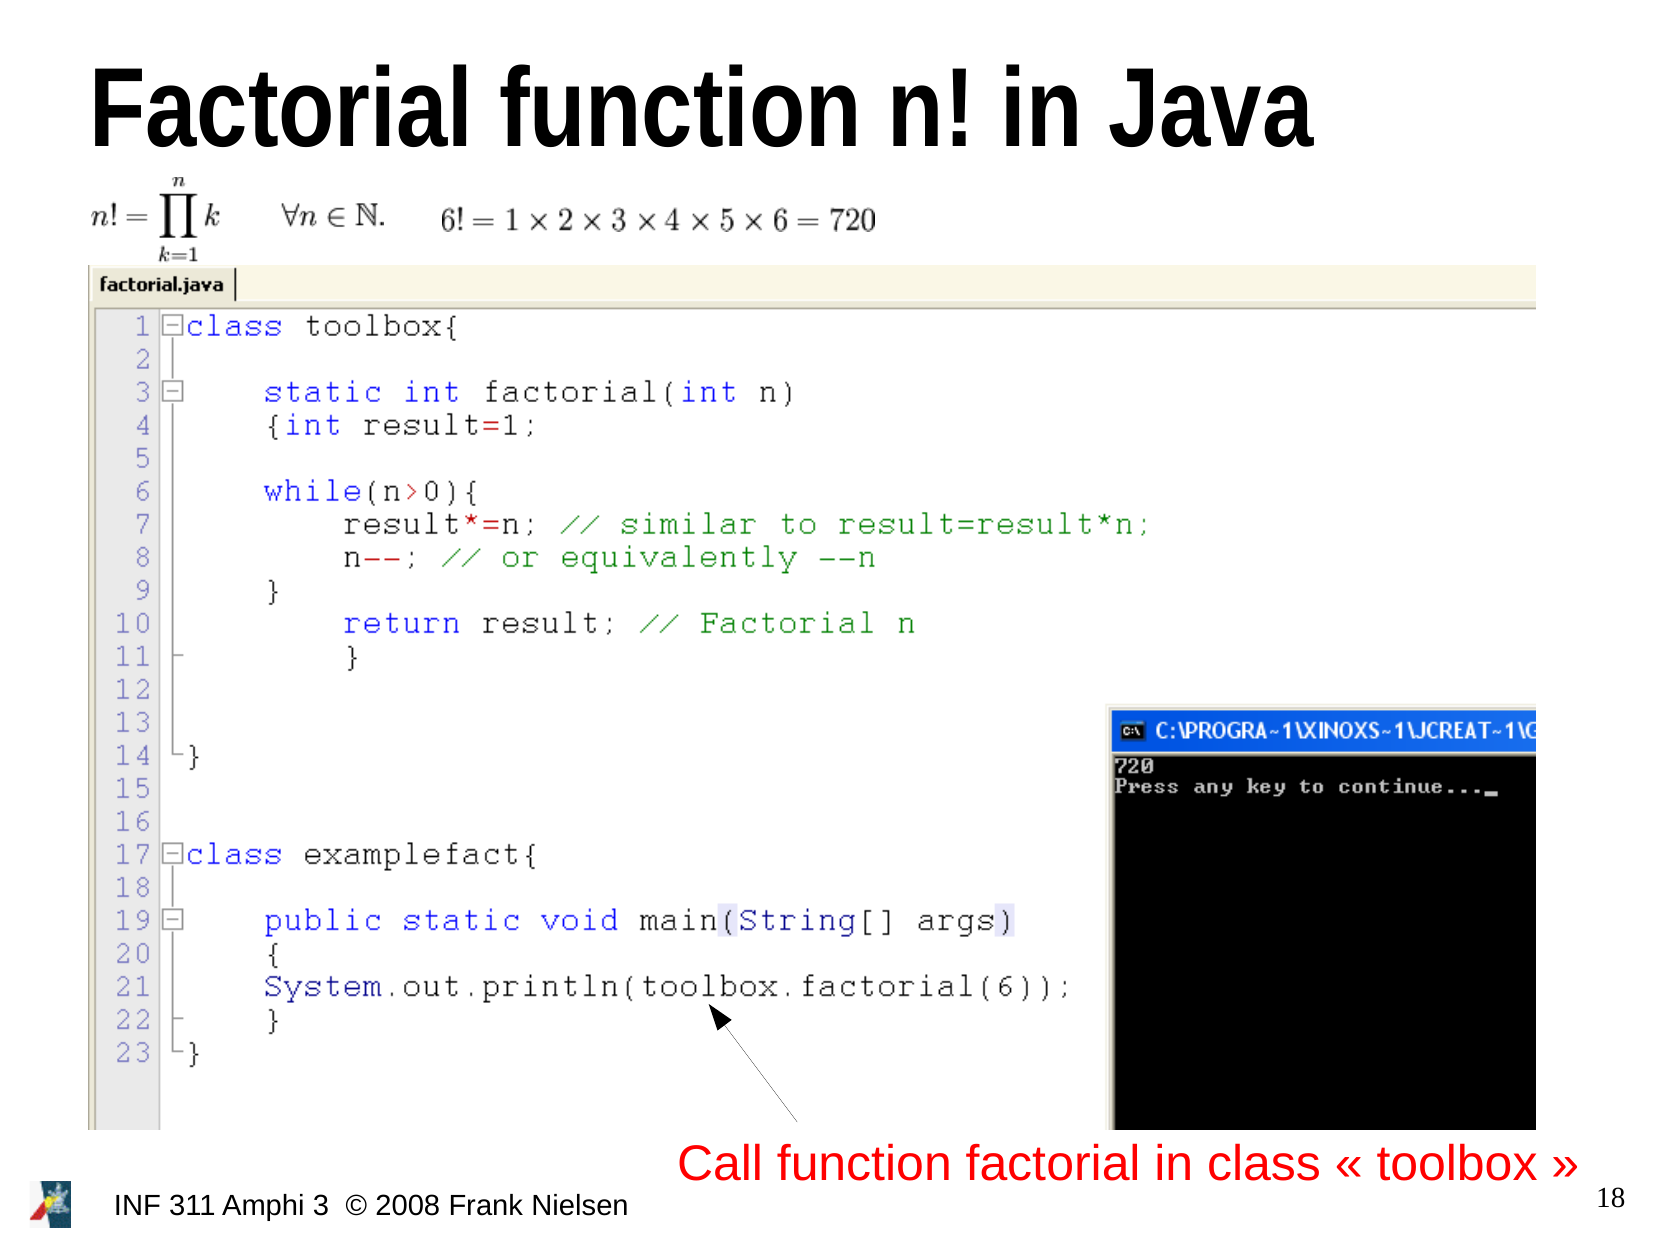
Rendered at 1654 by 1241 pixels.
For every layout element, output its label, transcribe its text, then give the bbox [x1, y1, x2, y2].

picture [29, 1181, 71, 1228]
text_box Factorial function n! in Java [74, 33, 1329, 178]
picture [442, 206, 875, 232]
picture [91, 177, 384, 264]
text_box Call function factorial in class « toolbox » [662, 1128, 1595, 1199]
picture [88, 265, 1536, 1130]
